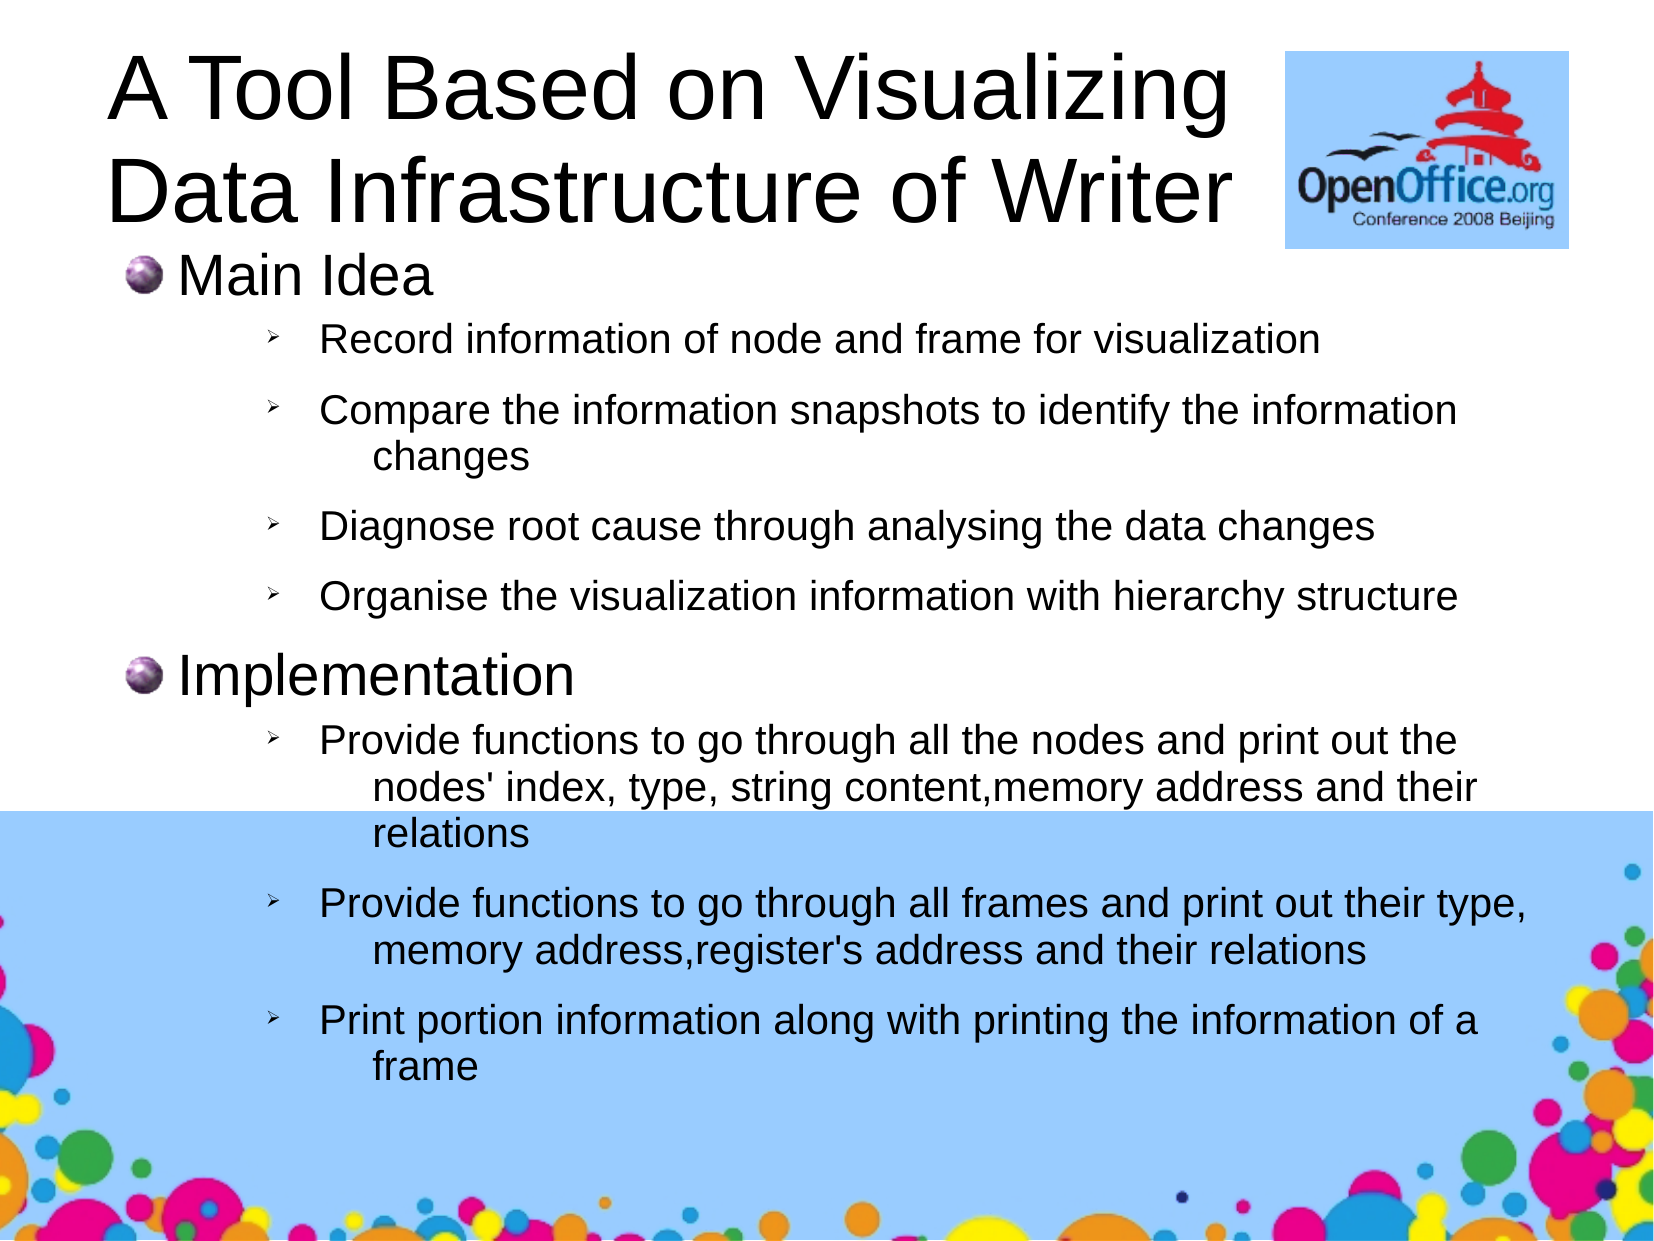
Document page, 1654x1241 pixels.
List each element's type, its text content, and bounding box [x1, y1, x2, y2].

picture [0, 810, 1654, 1241]
picture [1285, 51, 1569, 242]
title A Tool Based on Visualizing Data Infrastructure of Writer [82, 35, 1258, 243]
list Main Idea Record information of node and frame for visualization Compare the information snapshots to identify the information changes Diagnose root cause through analysing the data changes Organise the visualization information with hierarchy structure Implementation Provide functions to go through all the nodes and print out the nodes' index, type, string content,memory address and their relations Provide functions to go through all frames and print out their type, memory address,register's address and their relations Print portion information along with printing the information of a frame [88, 242, 1577, 1144]
